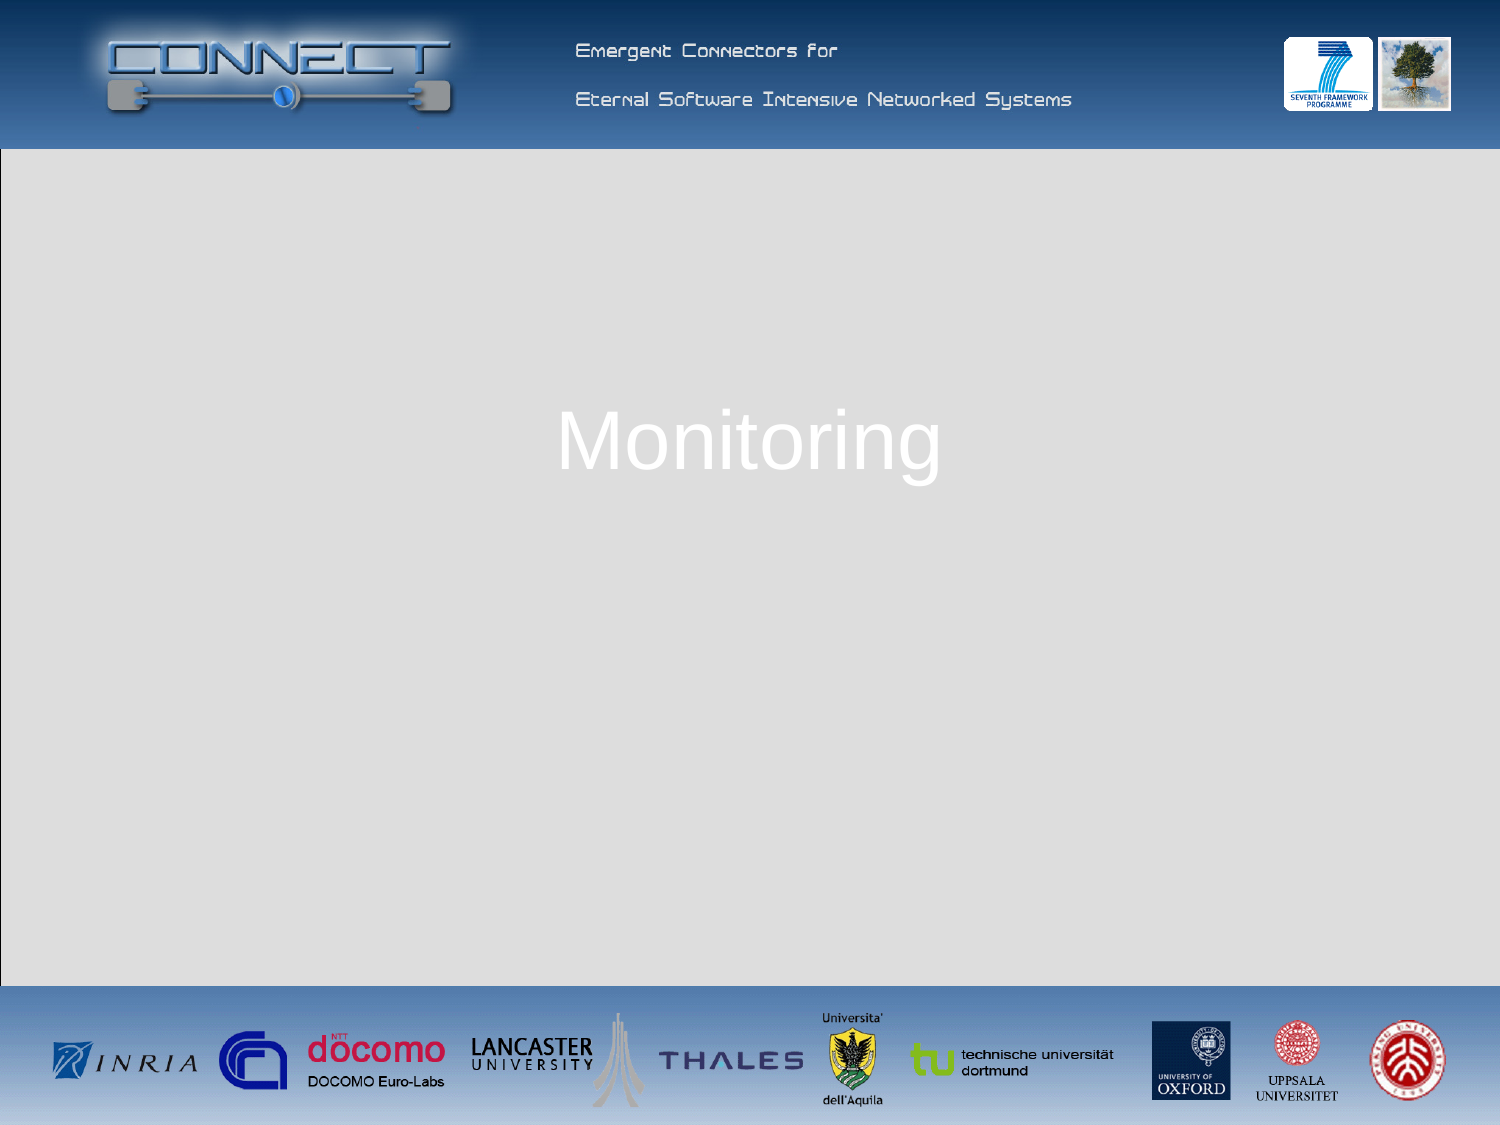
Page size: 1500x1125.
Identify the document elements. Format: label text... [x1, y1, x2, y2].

title Monitoring [112, 312, 1388, 569]
picture [0, 986, 1500, 1125]
picture [0, 0, 1500, 149]
